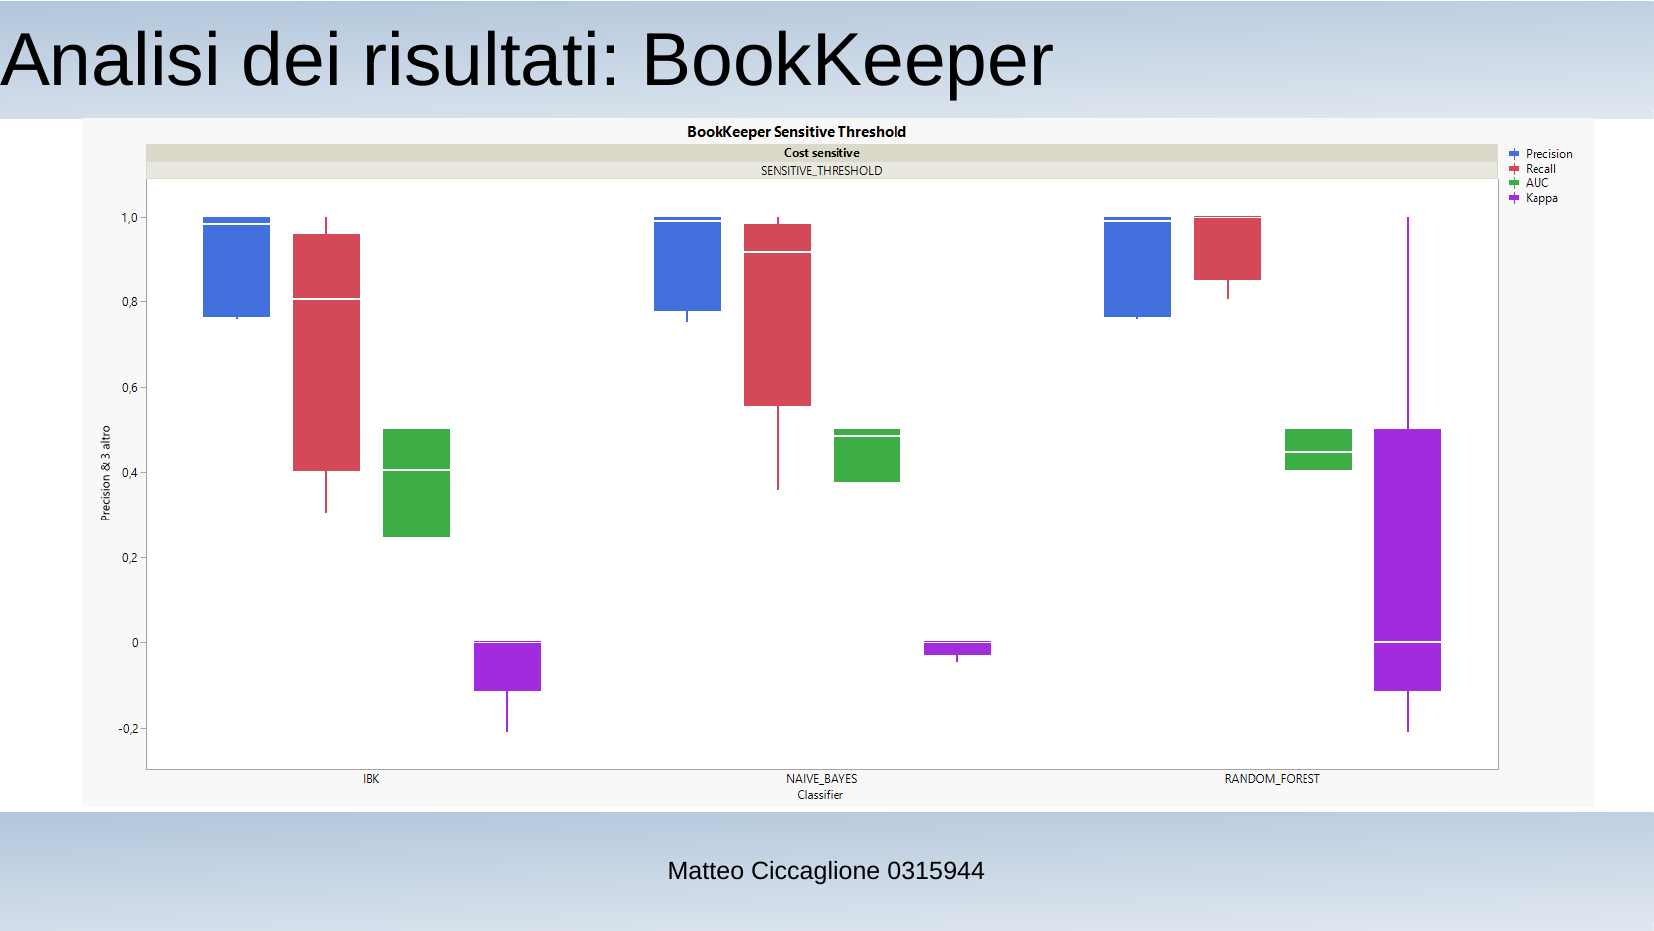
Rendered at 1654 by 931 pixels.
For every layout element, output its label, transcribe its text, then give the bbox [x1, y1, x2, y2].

title Analisi dei risultati: BookKeeper [0, 1, 1654, 119]
picture [82, 118, 1595, 807]
subtitle [0, 119, 1654, 812]
title Matteo Ciccaglione 0315944 [0, 812, 1654, 931]
